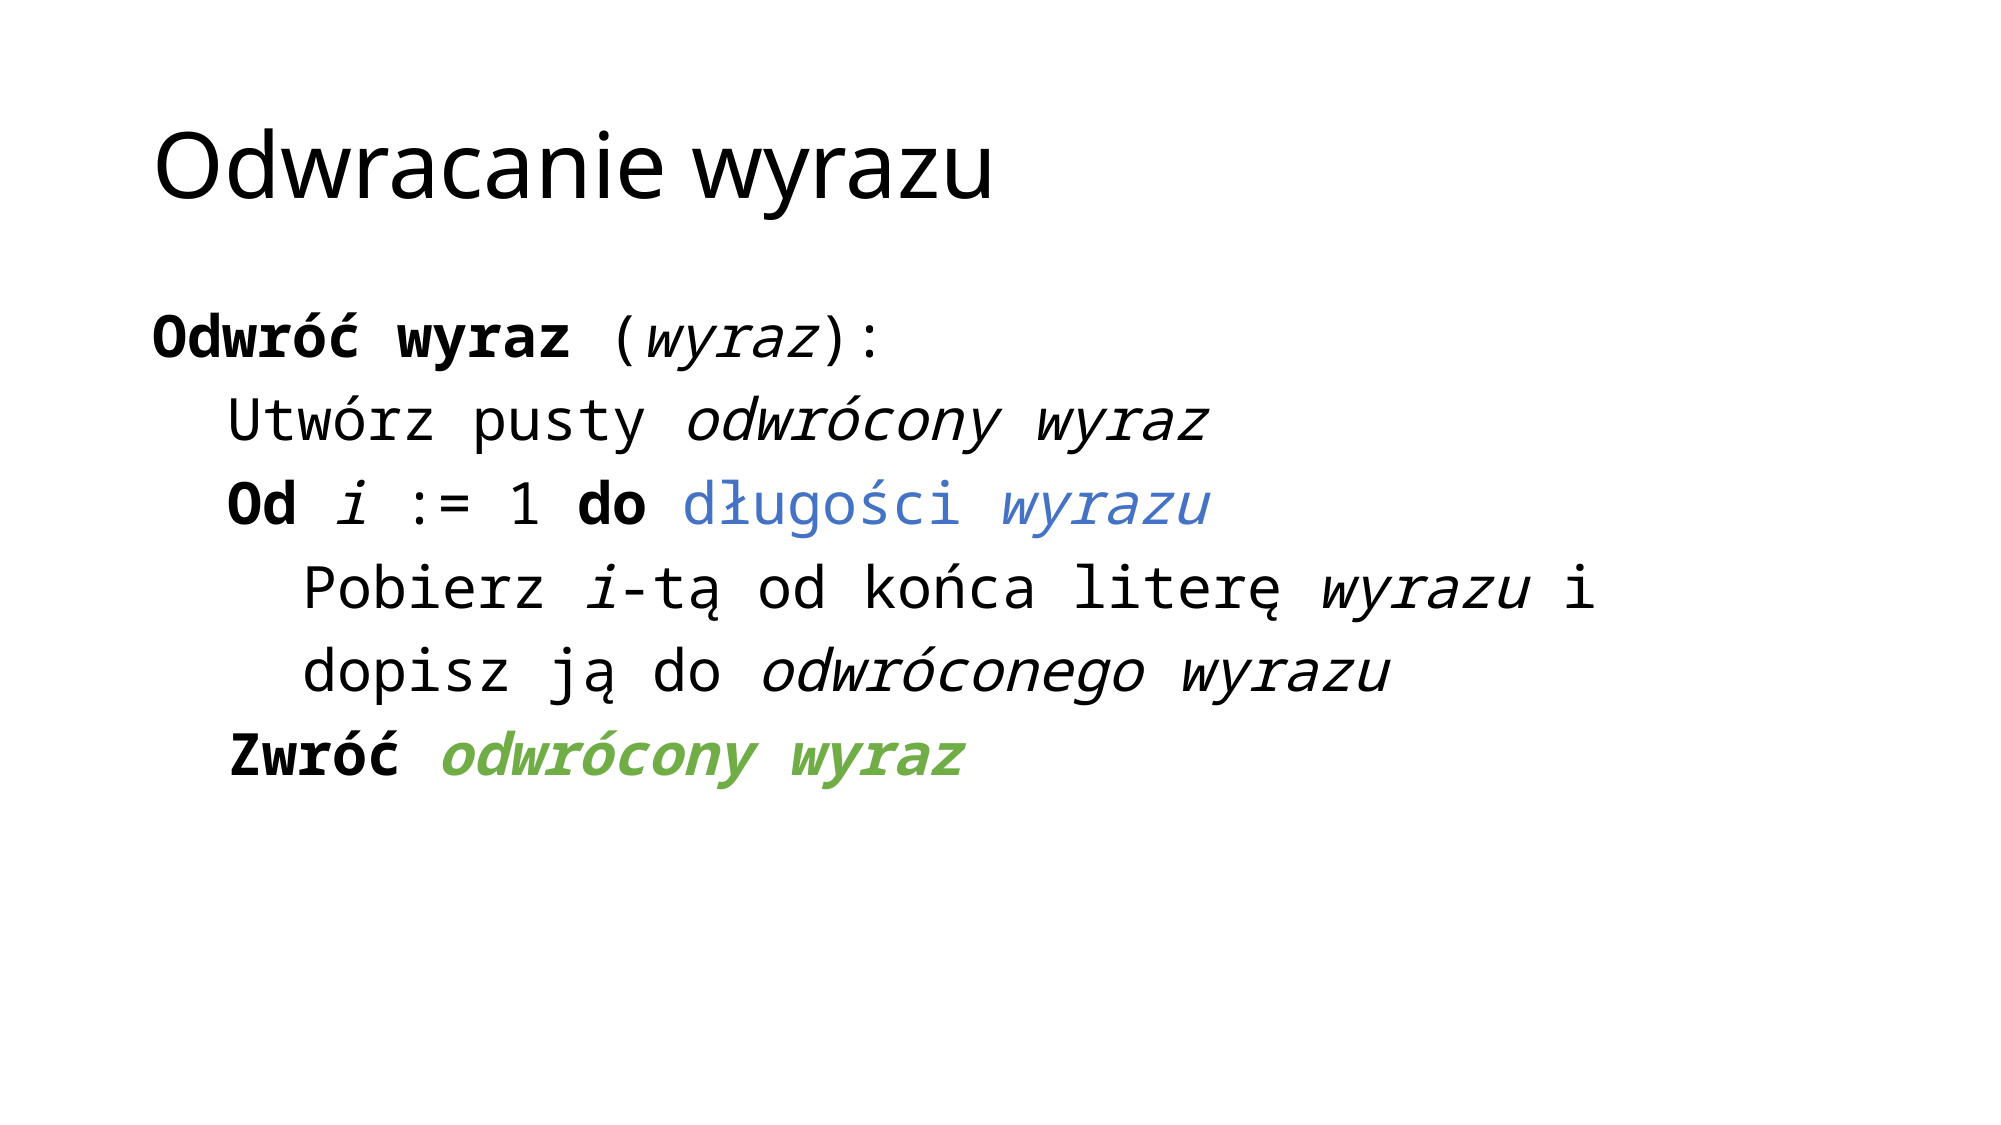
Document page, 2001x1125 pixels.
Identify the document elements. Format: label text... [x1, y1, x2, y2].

title Odwracanie wyrazu [137, 59, 1863, 278]
list Odwróć wyraz (wyraz): Utwórz pusty odwrócony wyraz Od i := 1 do długości wyrazu Pobierz i-tą od końca literę wyrazu i dopisz ją do odwróconego wyrazu Zwróć odwrócony wyraz [137, 299, 1863, 1014]
